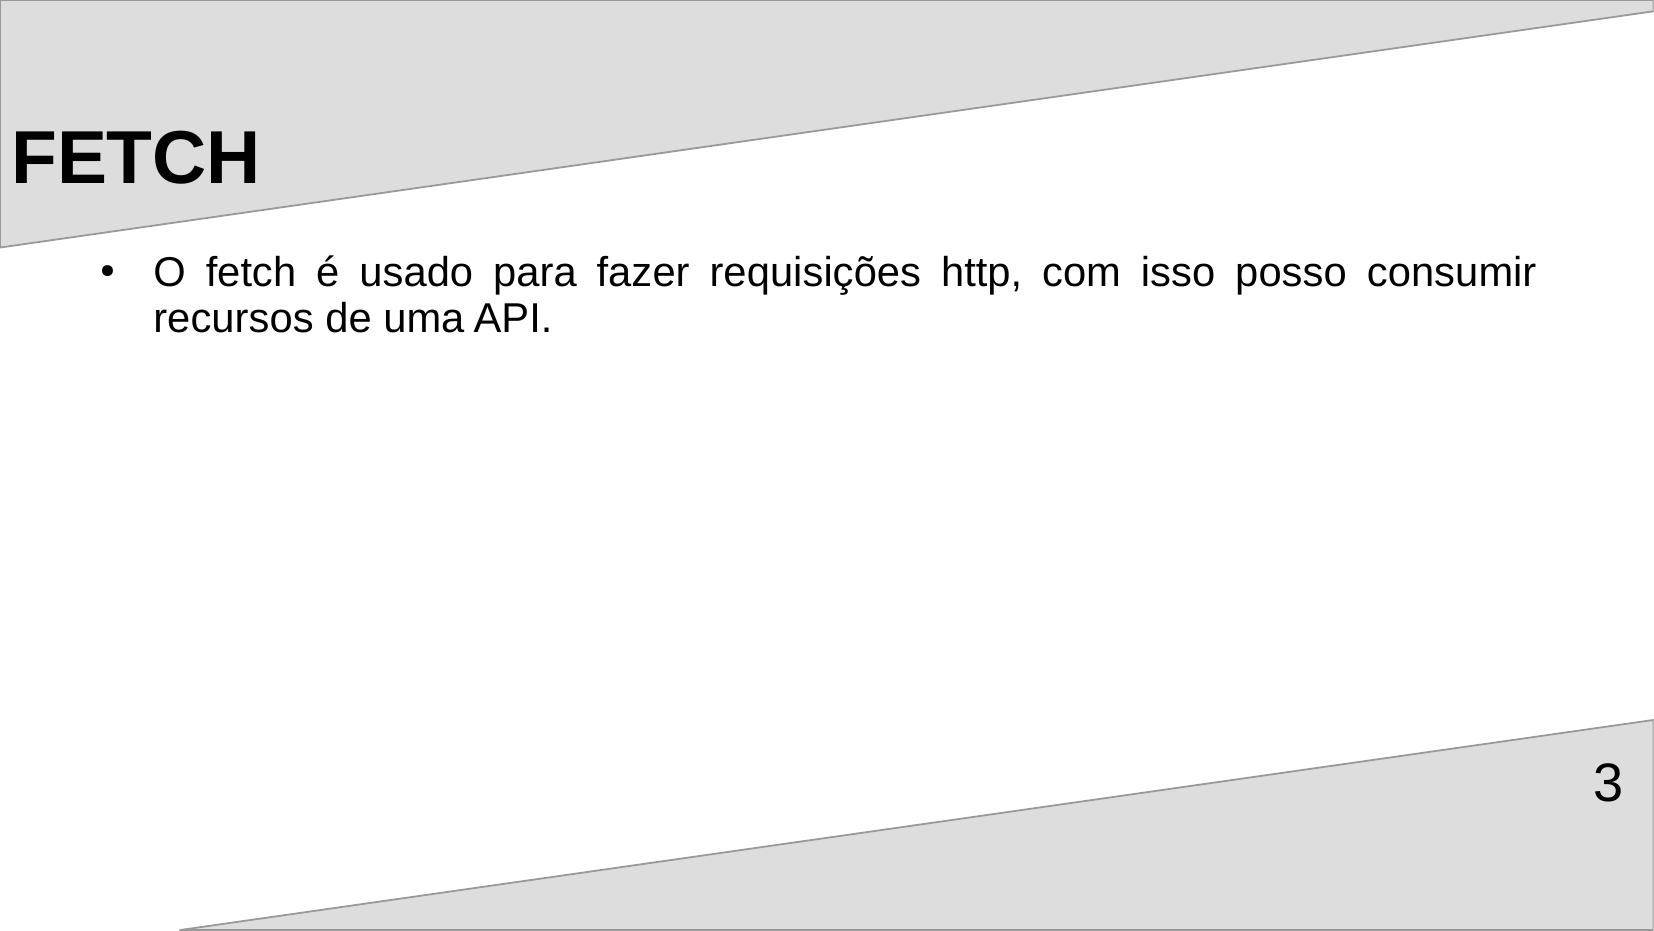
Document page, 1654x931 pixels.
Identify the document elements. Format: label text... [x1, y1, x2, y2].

title FETCH [11, 79, 1488, 236]
list O fetch é usado para fazer requisições http, com isso posso consumir recursos de uma API. [82, 248, 1538, 789]
